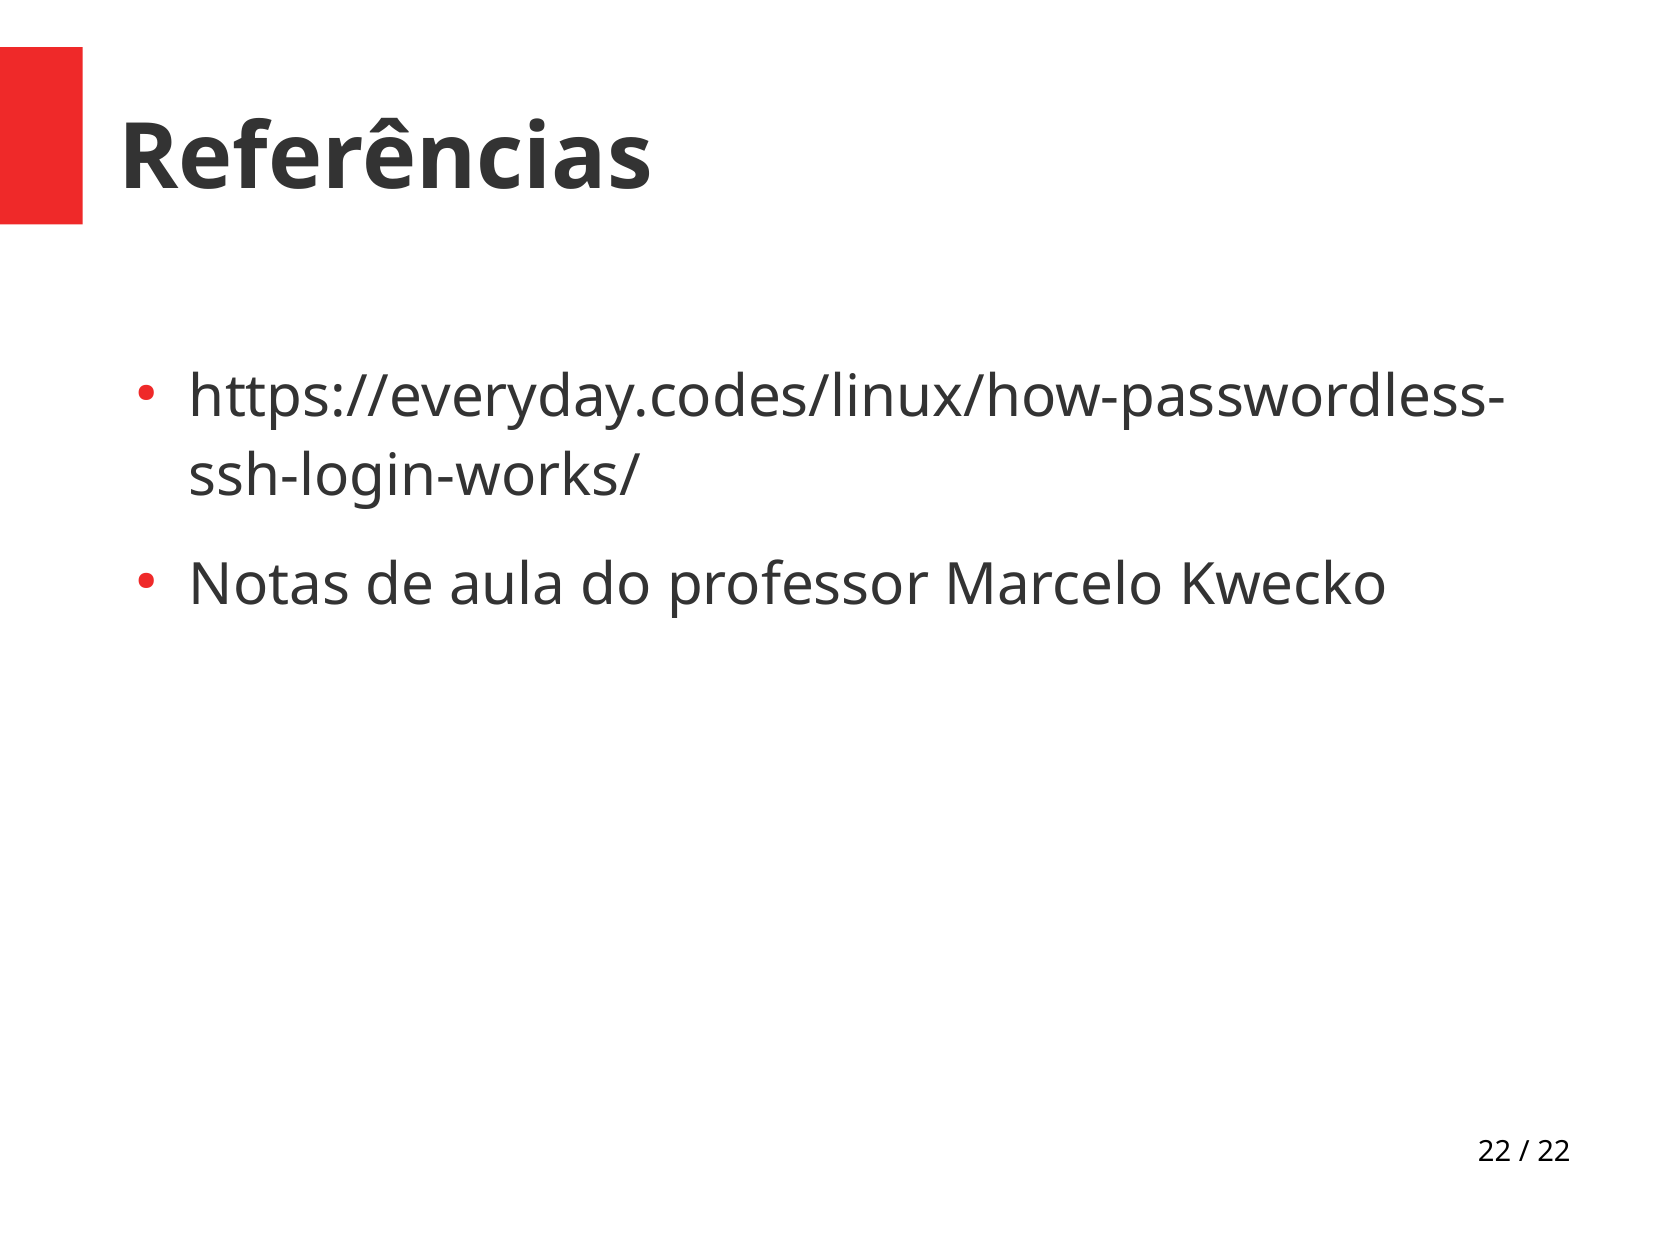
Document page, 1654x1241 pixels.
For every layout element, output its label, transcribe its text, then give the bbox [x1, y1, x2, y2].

title Referências [118, 45, 1571, 260]
list https://everyday.codes/linux/how-passwordless-ssh-login-works/ Notas de aula do professor Marcelo Kwecko [118, 354, 1536, 1074]
